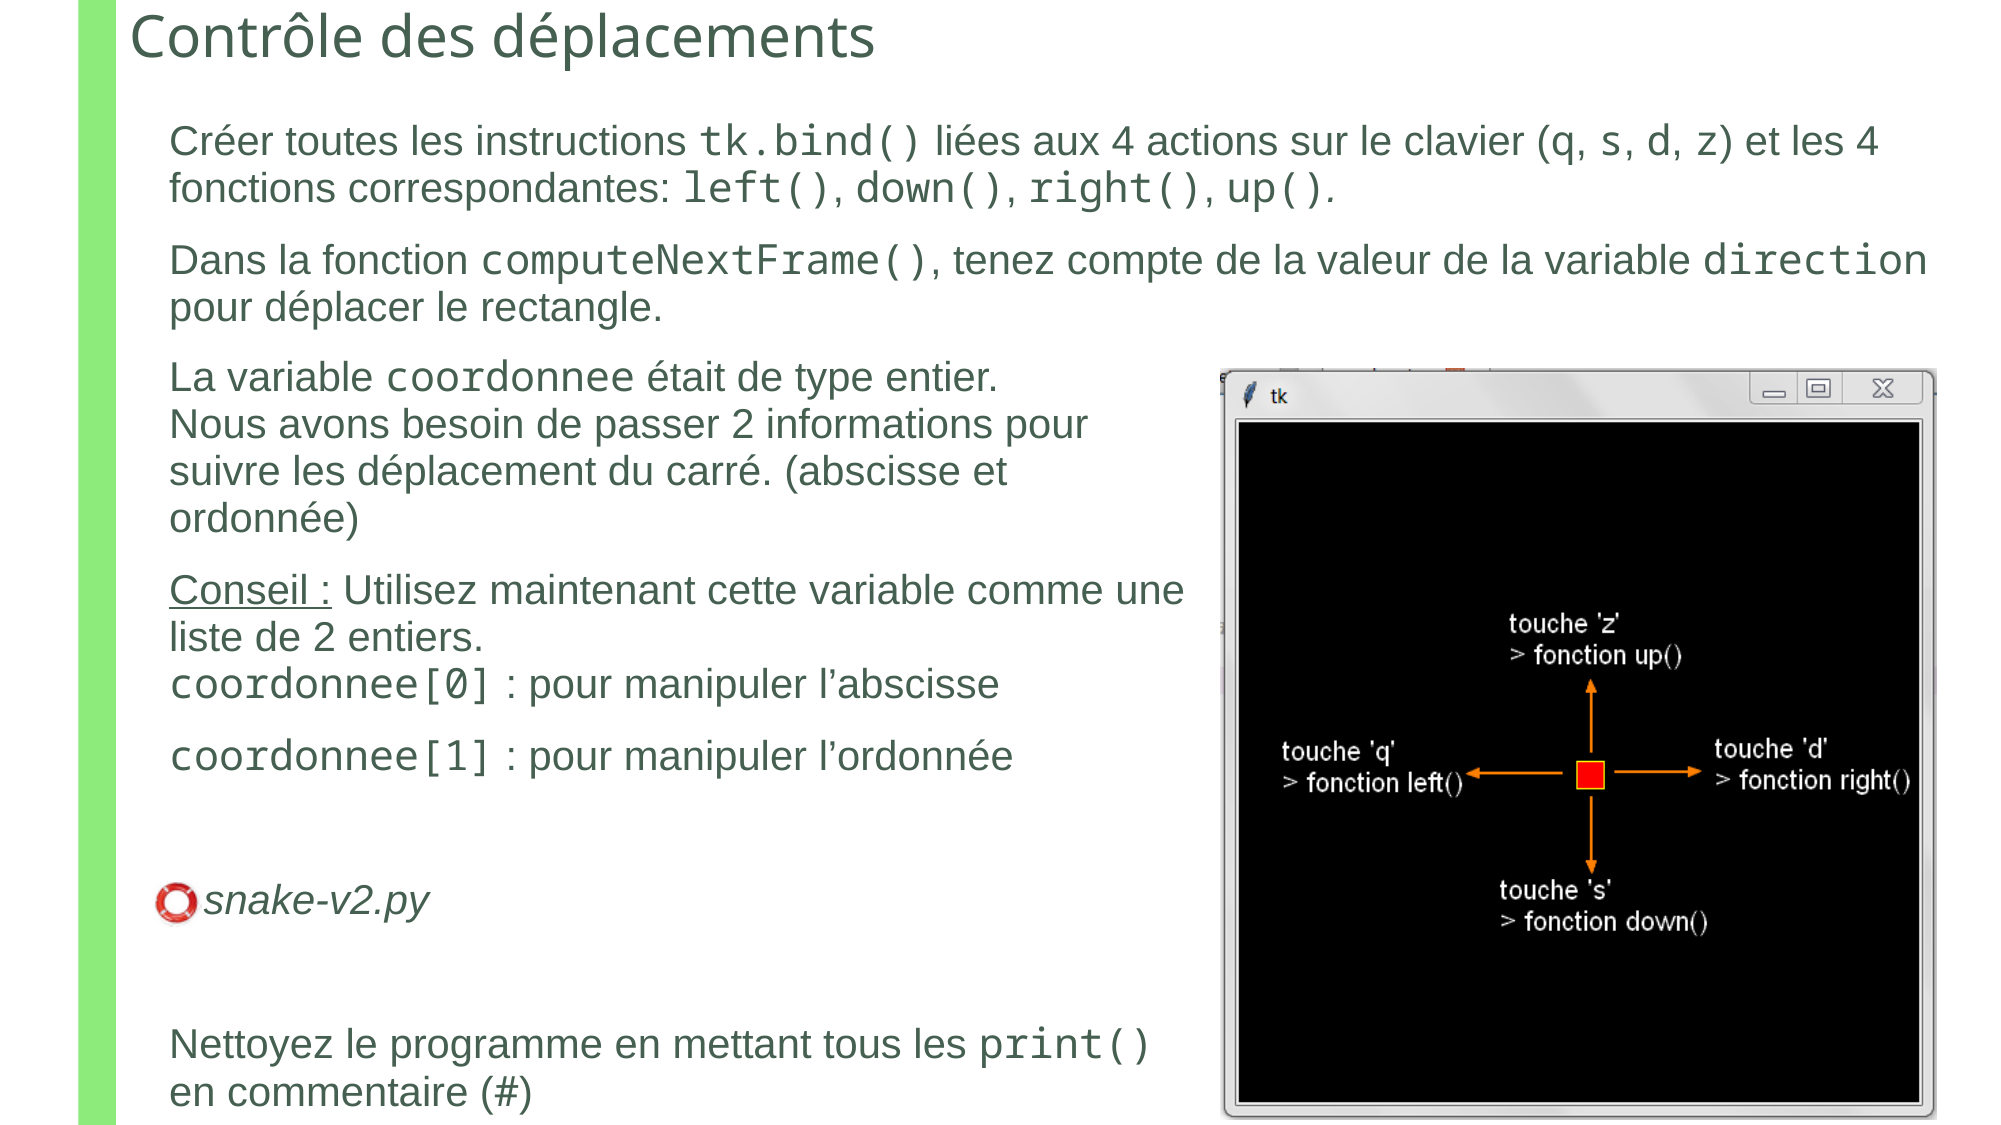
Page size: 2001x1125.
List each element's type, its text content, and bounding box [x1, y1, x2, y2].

list Créer toutes les instructions tk.bind() liées aux 4 actions sur le clavier (q, s, d, z) et les 4 fonctions correspondantes: left(), down(), right(), up(). Dans la fonction computeNextFrame(), tenez compte de la valeur de la variable direction pour déplacer le rectangle. [154, 110, 2000, 1125]
text_box La variable coordonnee était de type entier. Nous avons besoin de passer 2 informations pour suivre les déplacement du carré. (abscisse et ordonnée) Conseil : Utilisez maintenant cette variable comme une liste de 2 entiers. coordonnee[0] : pour manipuler l’abscisse coordonnee[1] : pour manipuler l’ordonnée snake-v2.py Nettoyez le programme en mettant tous les print() en commentaire (#) [154, 345, 1221, 1125]
title Contrôle des déplacements [114, 0, 2000, 107]
picture [1221, 368, 1937, 1121]
picture [154, 881, 202, 927]
